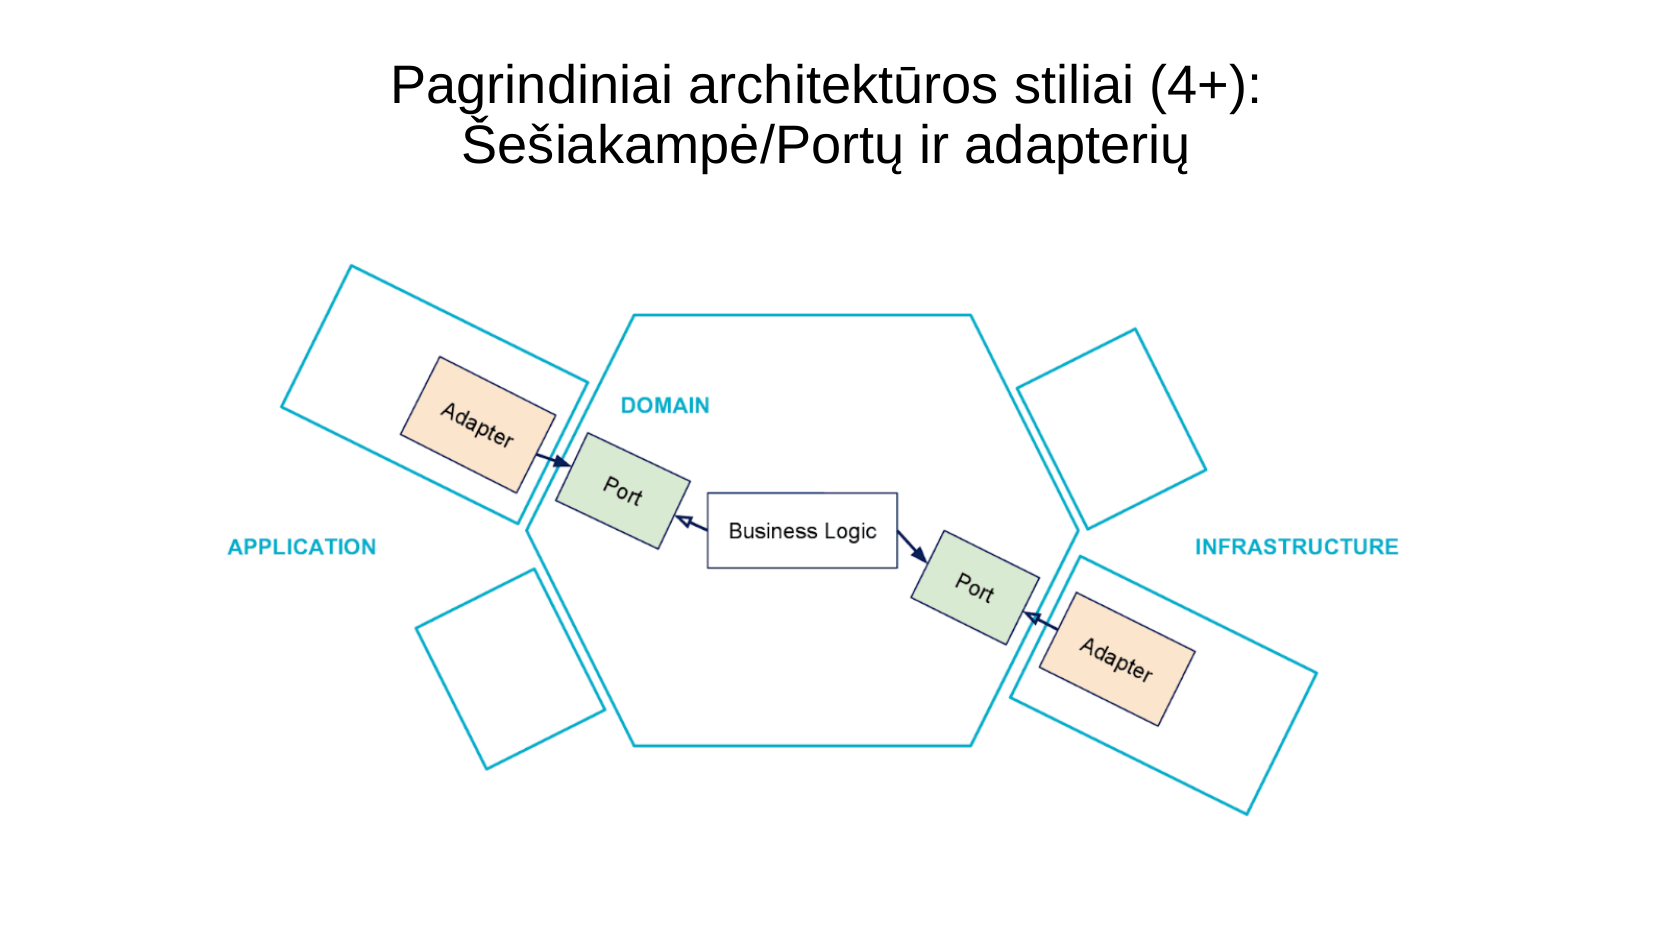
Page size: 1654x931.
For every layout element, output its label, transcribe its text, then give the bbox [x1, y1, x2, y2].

title Pagrindiniai architektūros stiliai (4+): Šešiakampė/Portų ir adapterių [82, 37, 1571, 193]
picture [208, 192, 1426, 845]
